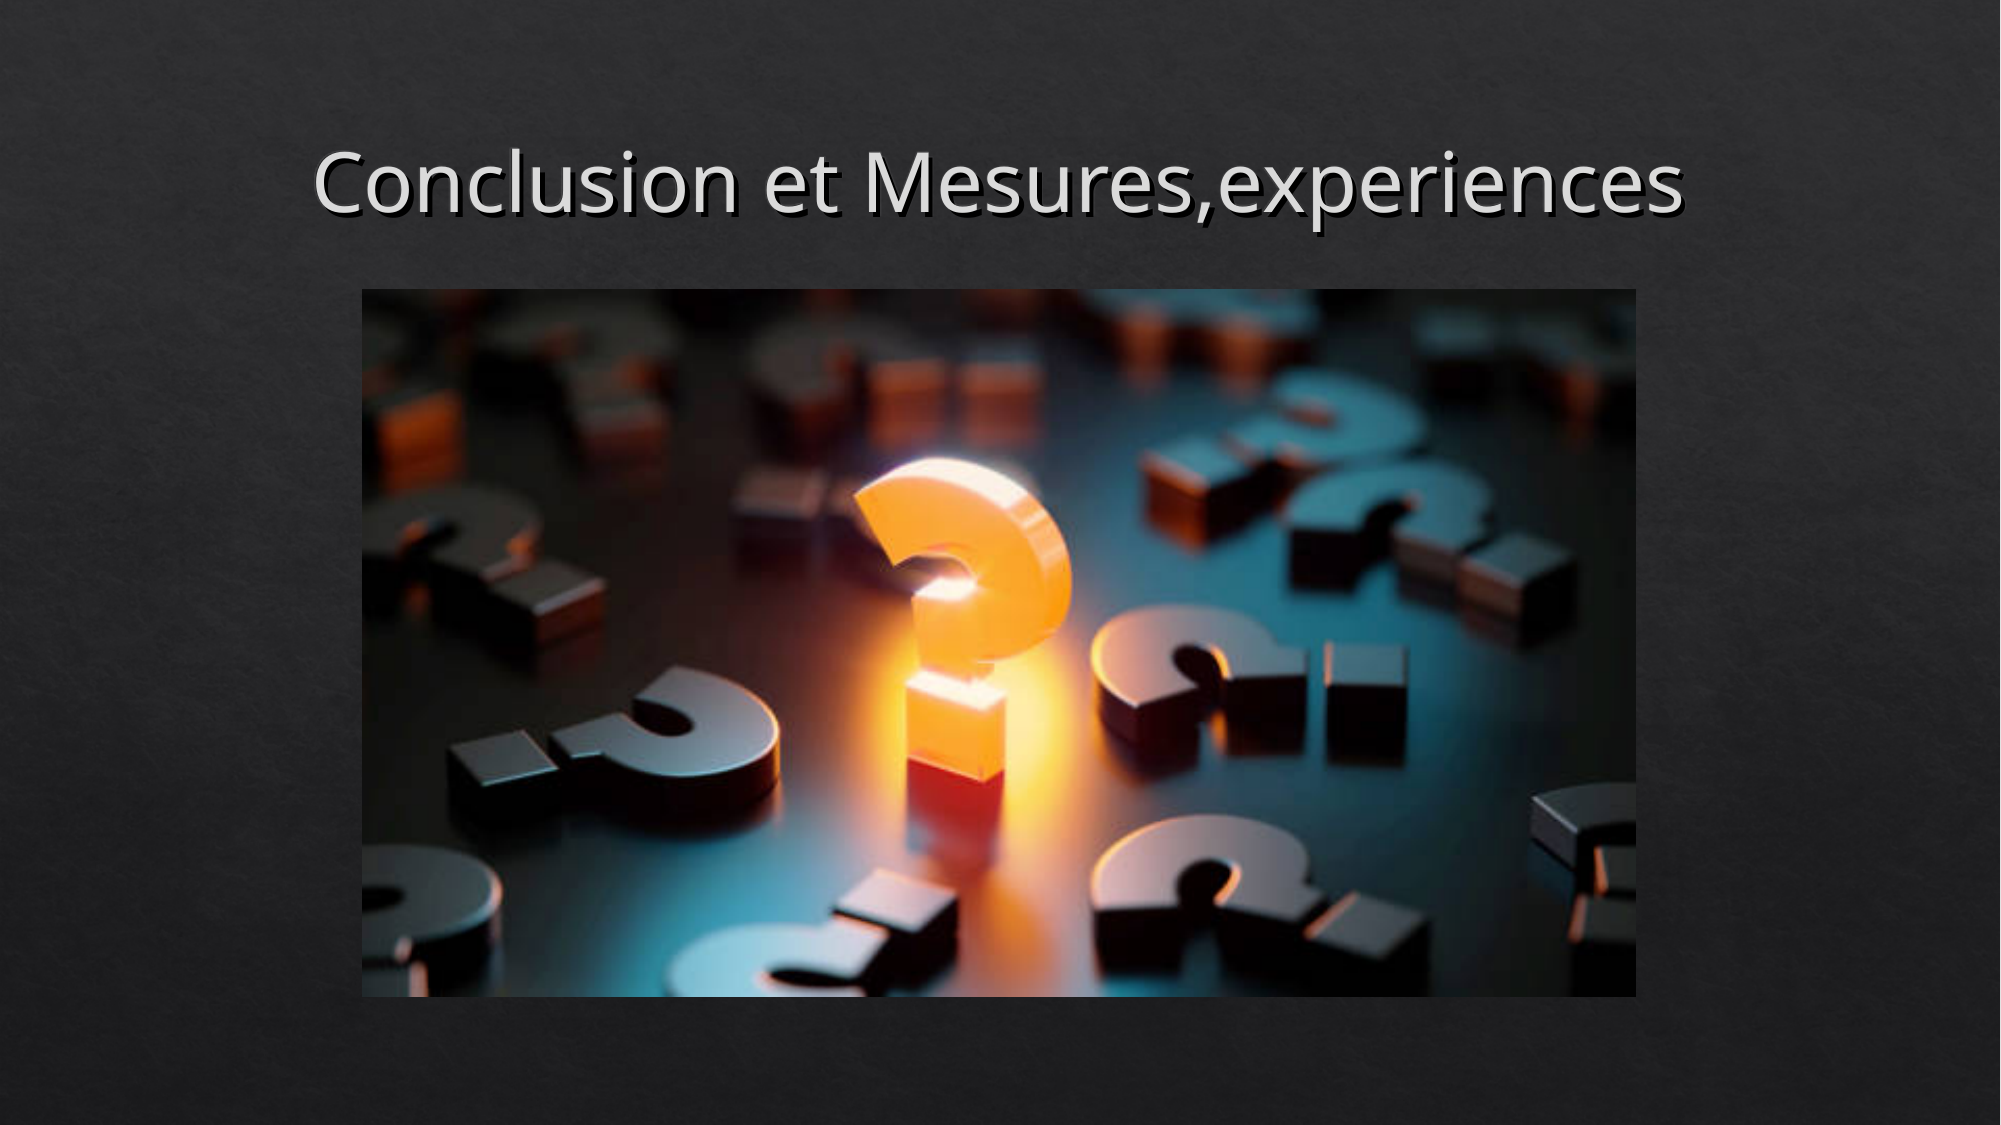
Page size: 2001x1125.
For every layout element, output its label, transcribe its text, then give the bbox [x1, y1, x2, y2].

title Conclusion et Mesures,experiences [149, 99, 1849, 260]
picture [362, 289, 1636, 997]
